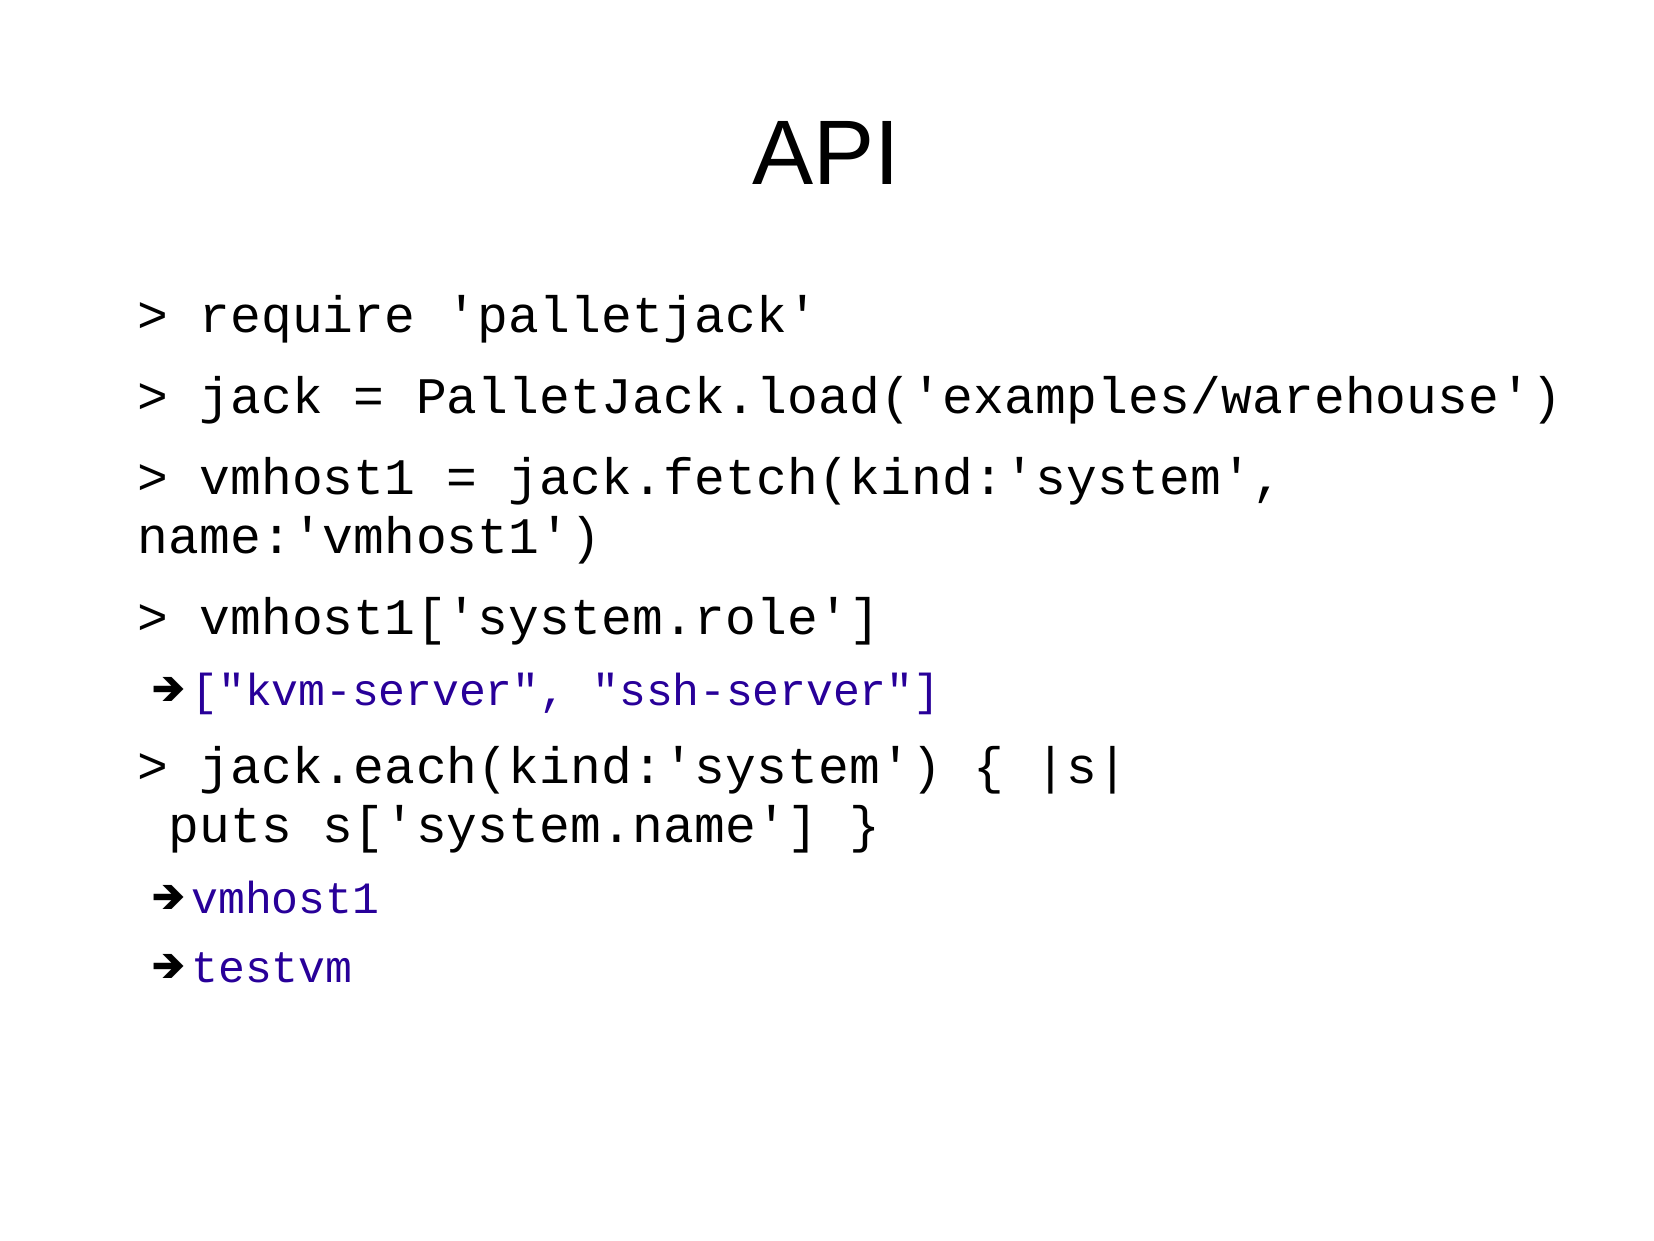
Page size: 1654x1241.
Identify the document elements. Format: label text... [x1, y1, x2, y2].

list > require 'palletjack' > jack = PalletJack.load('examples/warehouse') > vmhost1 = jack.fetch(kind:'system', name:'vmhost1') > vmhost1['system.role'] ["kvm-server", "ssh-server"] > jack.each(kind:'system') { |s| puts s['system.name'] } vmhost1 testvm [82, 290, 1571, 1010]
title API [82, 49, 1571, 257]
